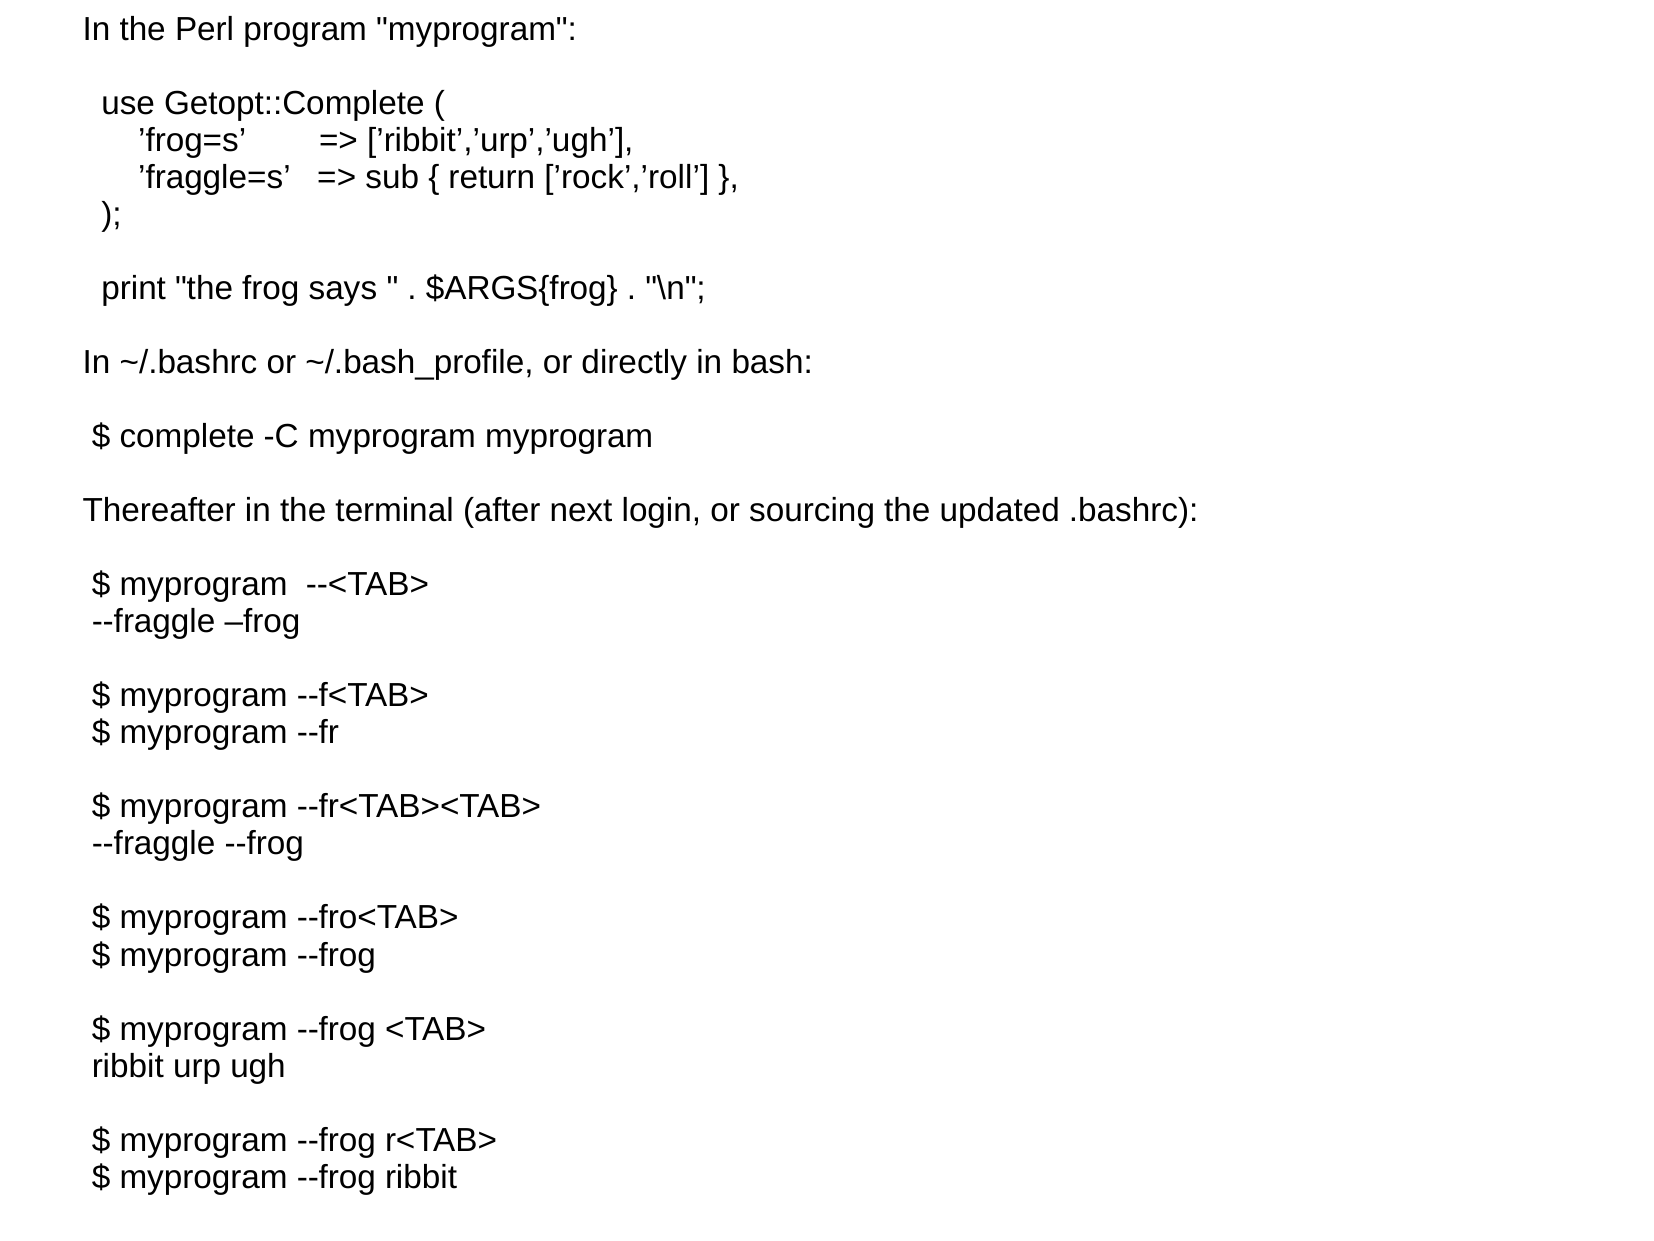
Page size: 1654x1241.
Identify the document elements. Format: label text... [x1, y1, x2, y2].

subtitle In the Perl program "myprogram": use Getopt::Complete ( ’frog=s’ => [’ribbit’,’urp’,’ugh’], ’fraggle=s’ => sub { return [’rock’,’roll’] }, ); print "the frog says " . $ARGS{frog} . "\n"; In ~/.bashrc or ~/.bash_profile, or directly in bash: $ complete ‐C myprogram myprogram Thereafter in the terminal (after next login, or sourcing the updated .bashrc): $ myprogram --<TAB> --fraggle –frog $ myprogram ‐‐f<TAB> $ myprogram ‐‐fr $ myprogram ‐‐fr<TAB><TAB> --fraggle --frog $ myprogram ‐‐fro<TAB> $ myprogram ‐‐frog $ myprogram ‐‐frog <TAB> ribbit urp ugh $ myprogram ‐‐frog r<TAB> $ myprogram ‐‐frog ribbit [82, 10, 1571, 1241]
